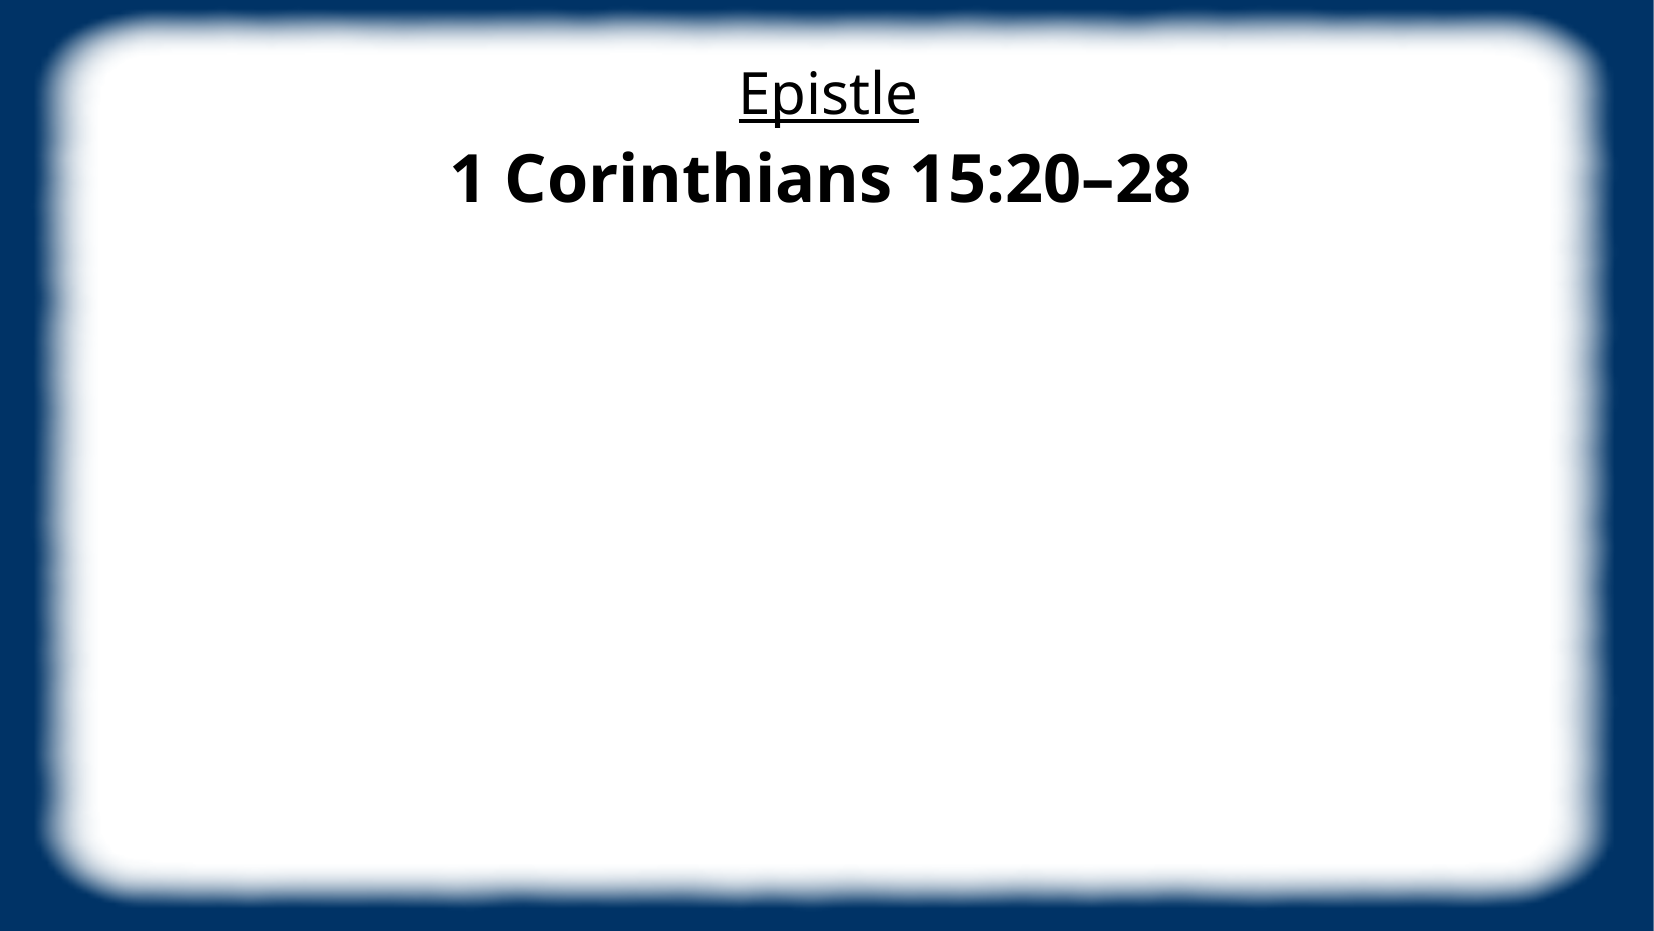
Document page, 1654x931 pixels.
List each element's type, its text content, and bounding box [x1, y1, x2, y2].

text_box Epistle 1 Corinthians 15:20–28 [101, 45, 1557, 226]
picture [0, 0, 1654, 931]
